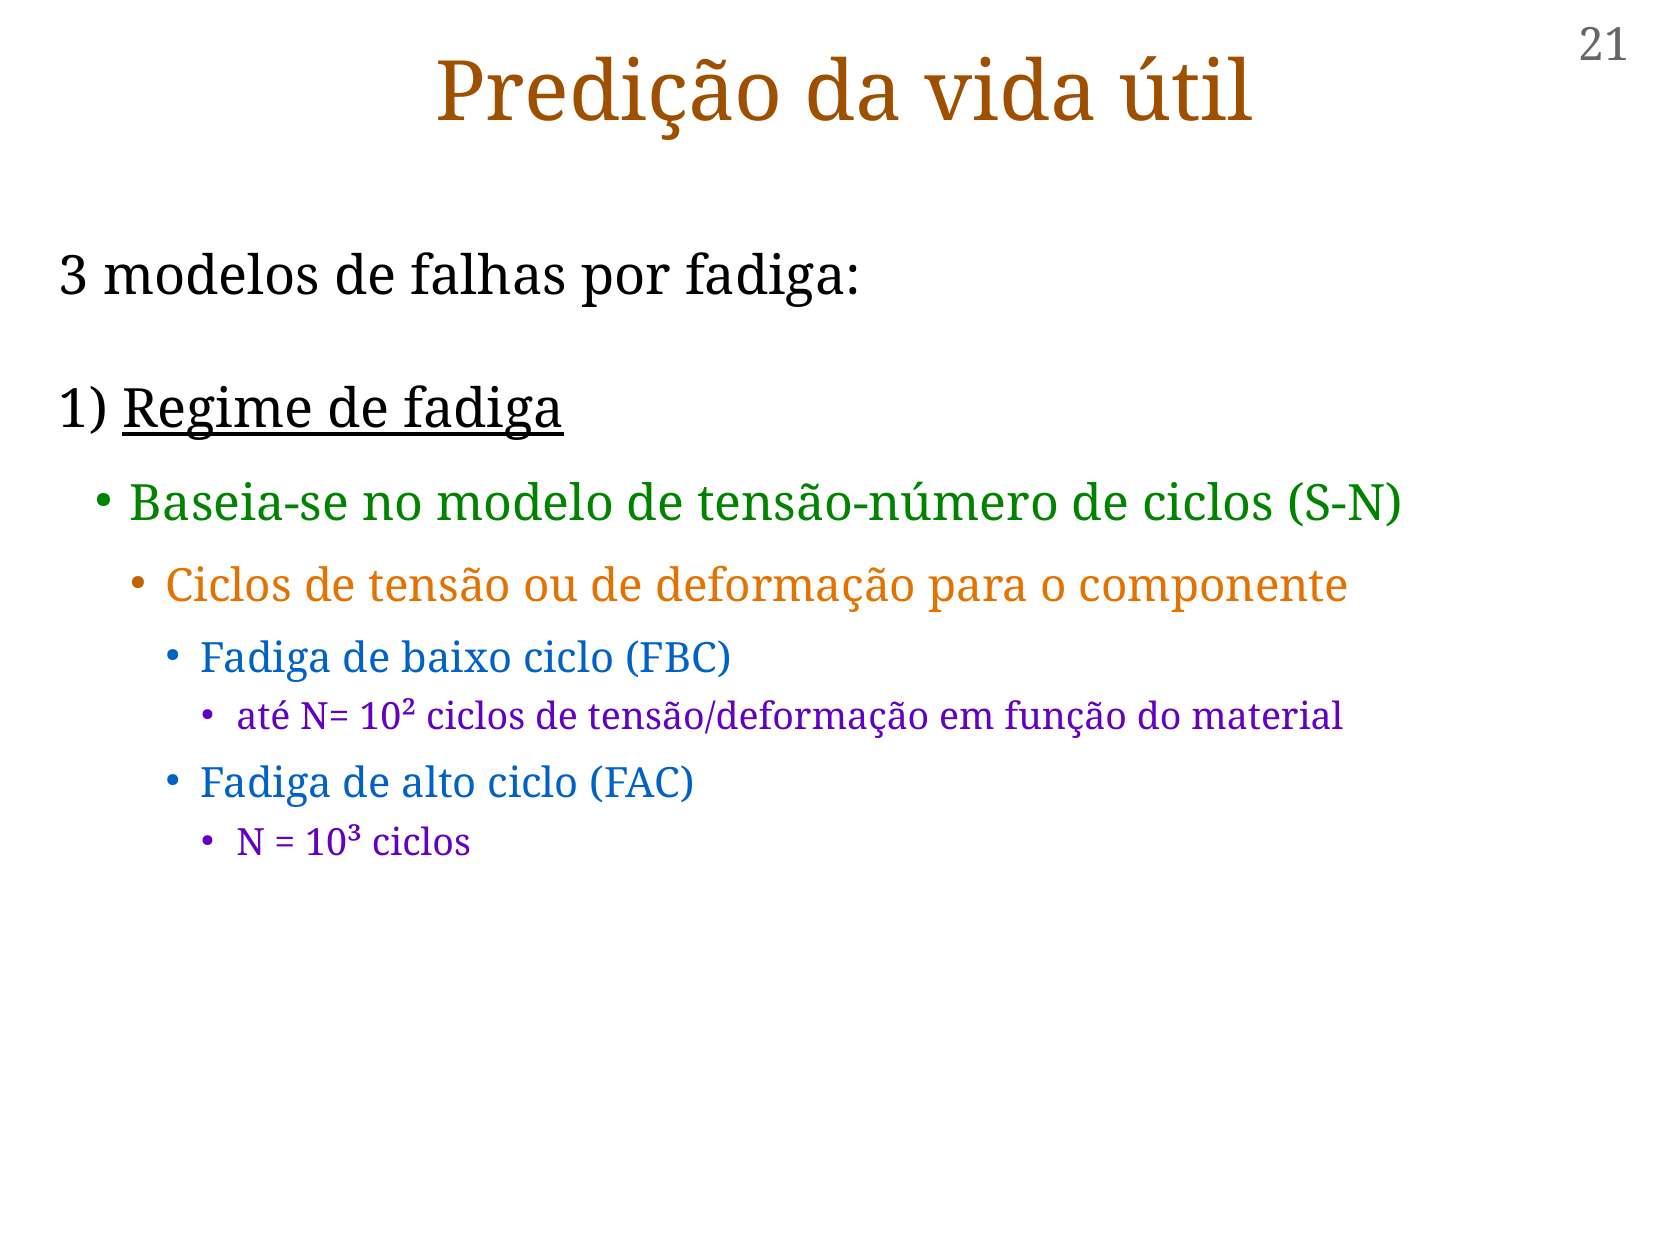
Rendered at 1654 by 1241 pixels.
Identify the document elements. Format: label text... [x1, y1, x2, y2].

list 3 modelos de falhas por fadiga: 1) Regime de fadiga Baseia-se no modelo de tensão-número de ciclos (S-N) Ciclos de tensão ou de deformação para o componente Fadiga de baixo ciclo (FBC) até N= 10² ciclos de tensão/deformação em função do material Fadiga de alto ciclo (FAC) N = 10³ ciclos [59, 236, 1595, 1211]
title Predição da vida útil [59, 29, 1595, 148]
